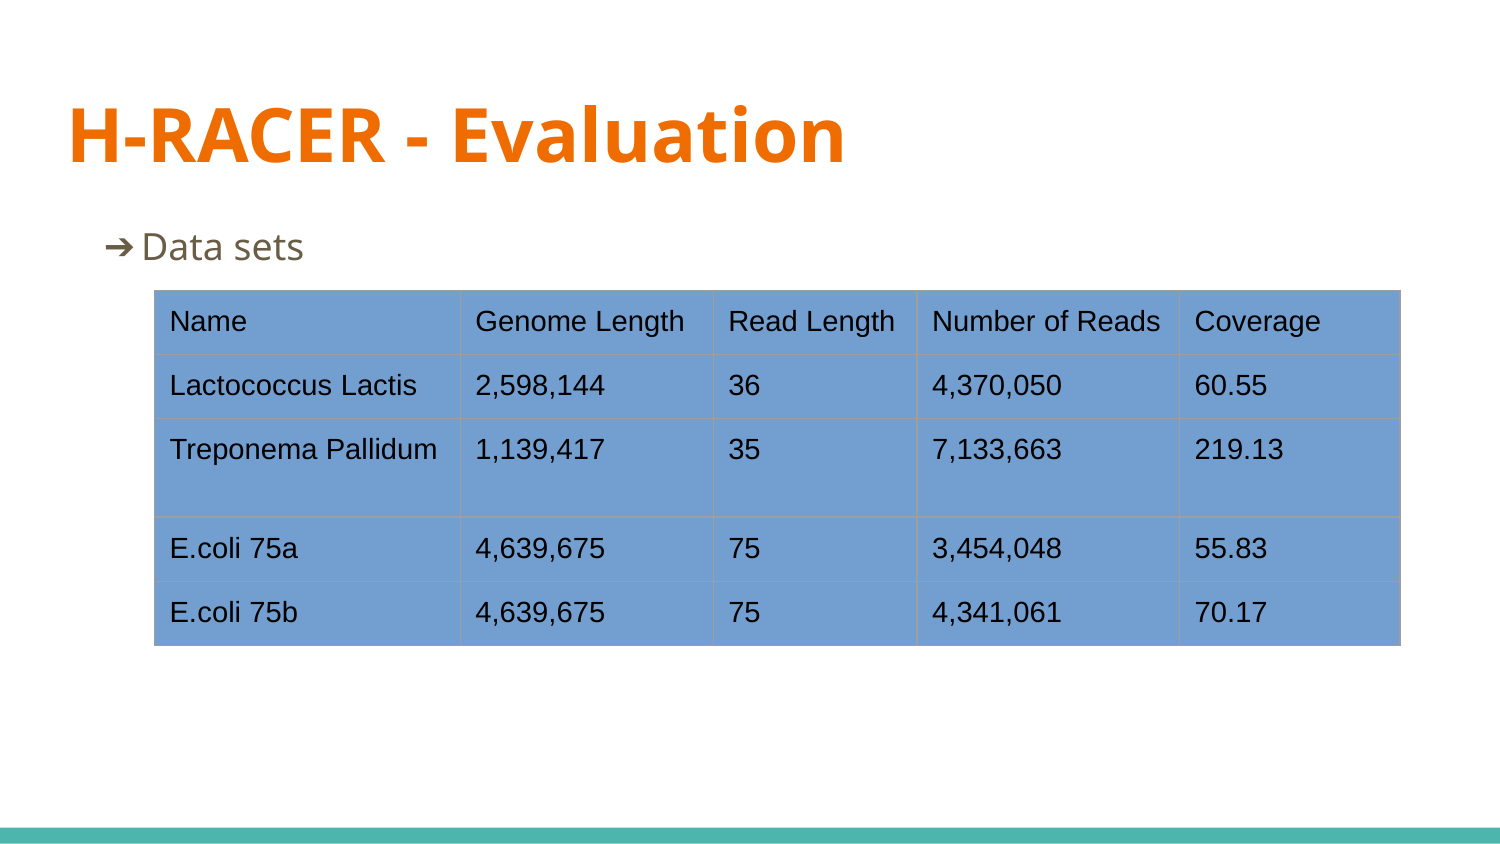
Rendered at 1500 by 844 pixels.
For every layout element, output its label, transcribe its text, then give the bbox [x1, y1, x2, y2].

table_cell E.coli 75a [155, 518, 460, 581]
table_header Read Length [714, 291, 916, 354]
table_cell E.coli 75b [155, 582, 460, 645]
table_cell 75 [714, 582, 916, 645]
table_cell 4,341,061 [918, 582, 1179, 645]
table_cell 4,370,050 [918, 355, 1179, 418]
table_cell 3,454,048 [918, 518, 1179, 581]
table_cell Treponema Pallidum [155, 419, 460, 516]
table_cell 4,639,675 [461, 518, 713, 581]
table_cell 1,139,417 [461, 419, 713, 516]
table_cell 70.17 [1180, 582, 1399, 645]
table_header Coverage [1180, 291, 1399, 354]
table_cell 219.13 [1180, 419, 1399, 516]
table_header Number of Reads [918, 291, 1179, 354]
table_cell 35 [714, 419, 916, 516]
table_header Name [155, 291, 460, 354]
table_cell 60.55 [1180, 355, 1399, 418]
table_cell 75 [714, 518, 916, 581]
list Data sets [51, 207, 1449, 750]
table_cell 4,639,675 [461, 582, 713, 645]
title H-RACER - Evaluation [51, 72, 1449, 189]
table_cell Lactococcus Lactis [155, 355, 460, 418]
table_cell 55.83 [1180, 518, 1399, 581]
table_cell 7,133,663 [918, 419, 1179, 516]
table_cell 36 [714, 355, 916, 418]
table_cell 2,598,144 [461, 355, 713, 418]
table_header Genome Length [461, 291, 713, 354]
